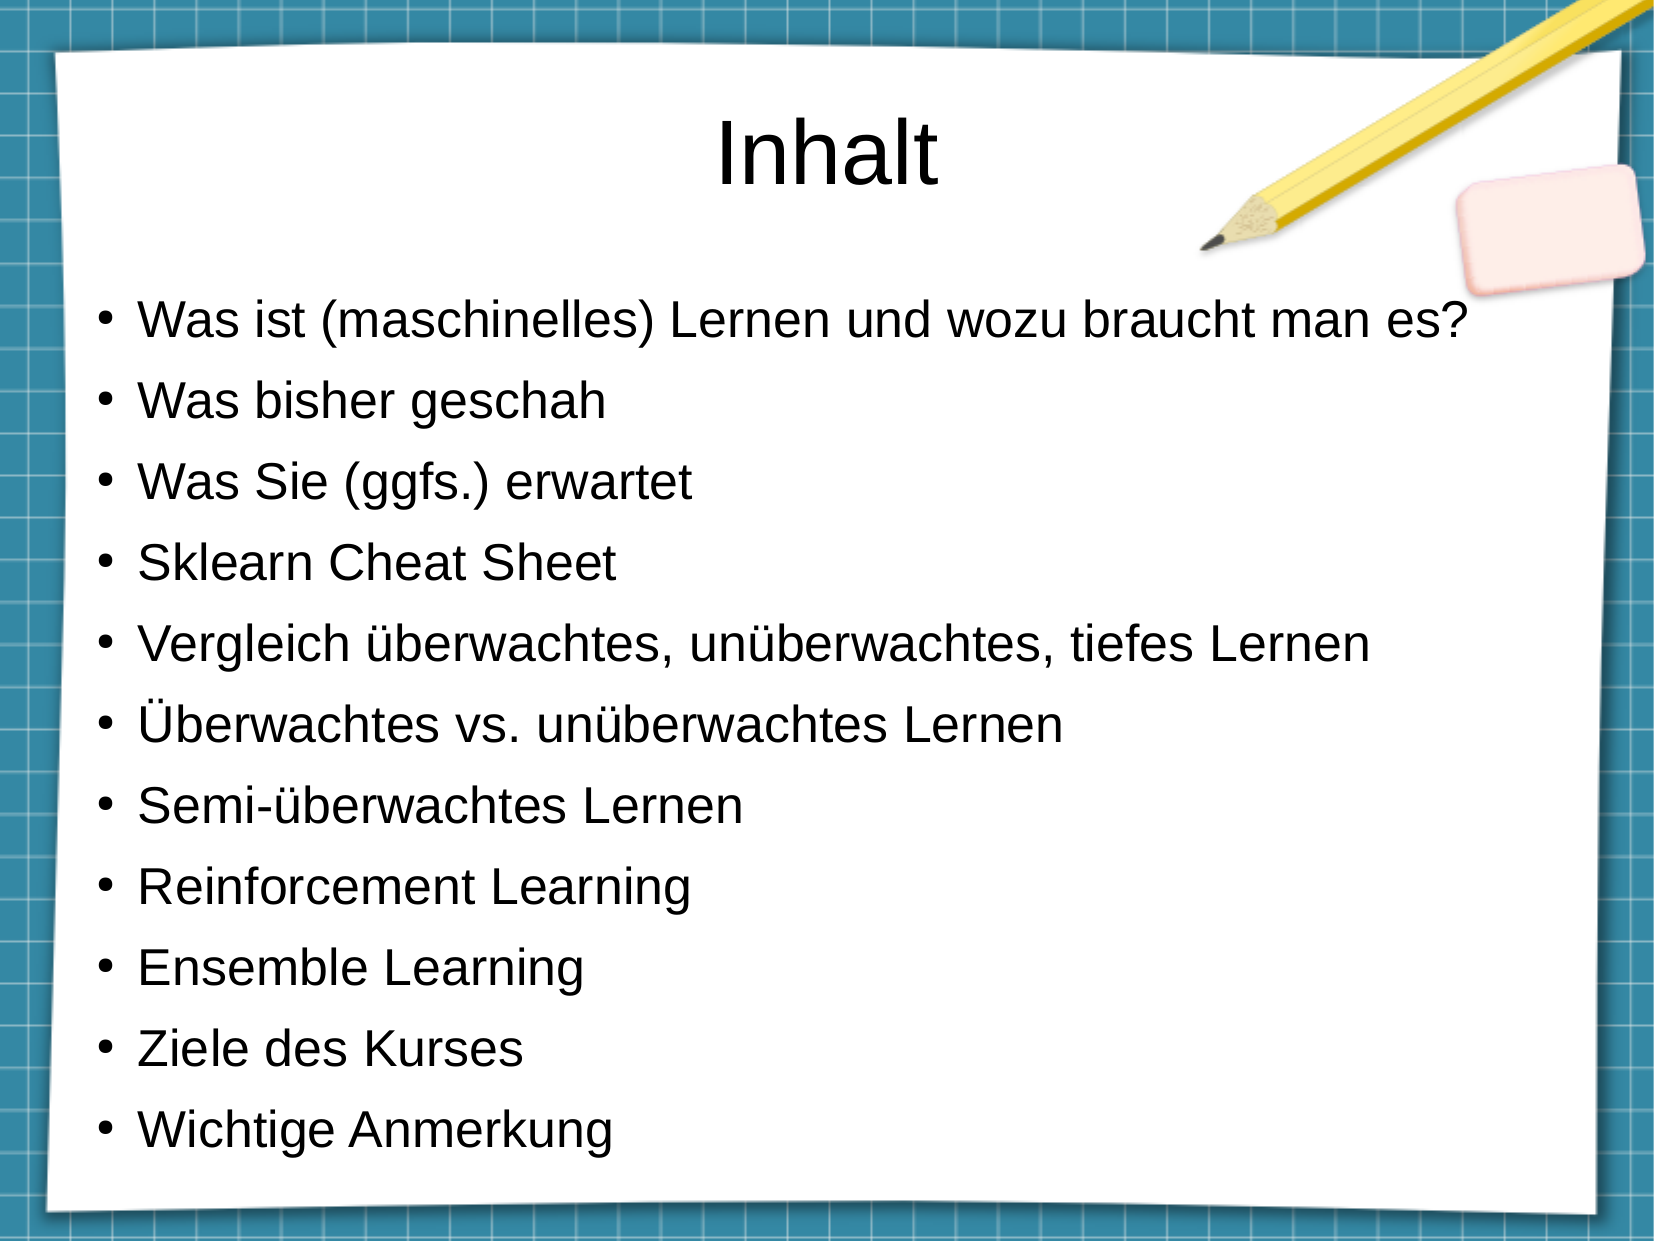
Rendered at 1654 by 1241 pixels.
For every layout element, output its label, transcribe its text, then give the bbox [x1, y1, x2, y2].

list Was ist (maschinelles) Lernen und wozu braucht man es? Was bisher geschah Was Sie (ggfs.) erwartet Sklearn Cheat Sheet Vergleich überwachtes, unüberwachtes, tiefes Lernen Überwachtes vs. unüberwachtes Lernen Semi-überwachtes Lernen Reinforcement Learning Ensemble Learning Ziele des Kurses Wichtige Anmerkung [82, 290, 1571, 1171]
picture [0, 0, 1654, 1241]
title Inhalt [82, 49, 1571, 257]
